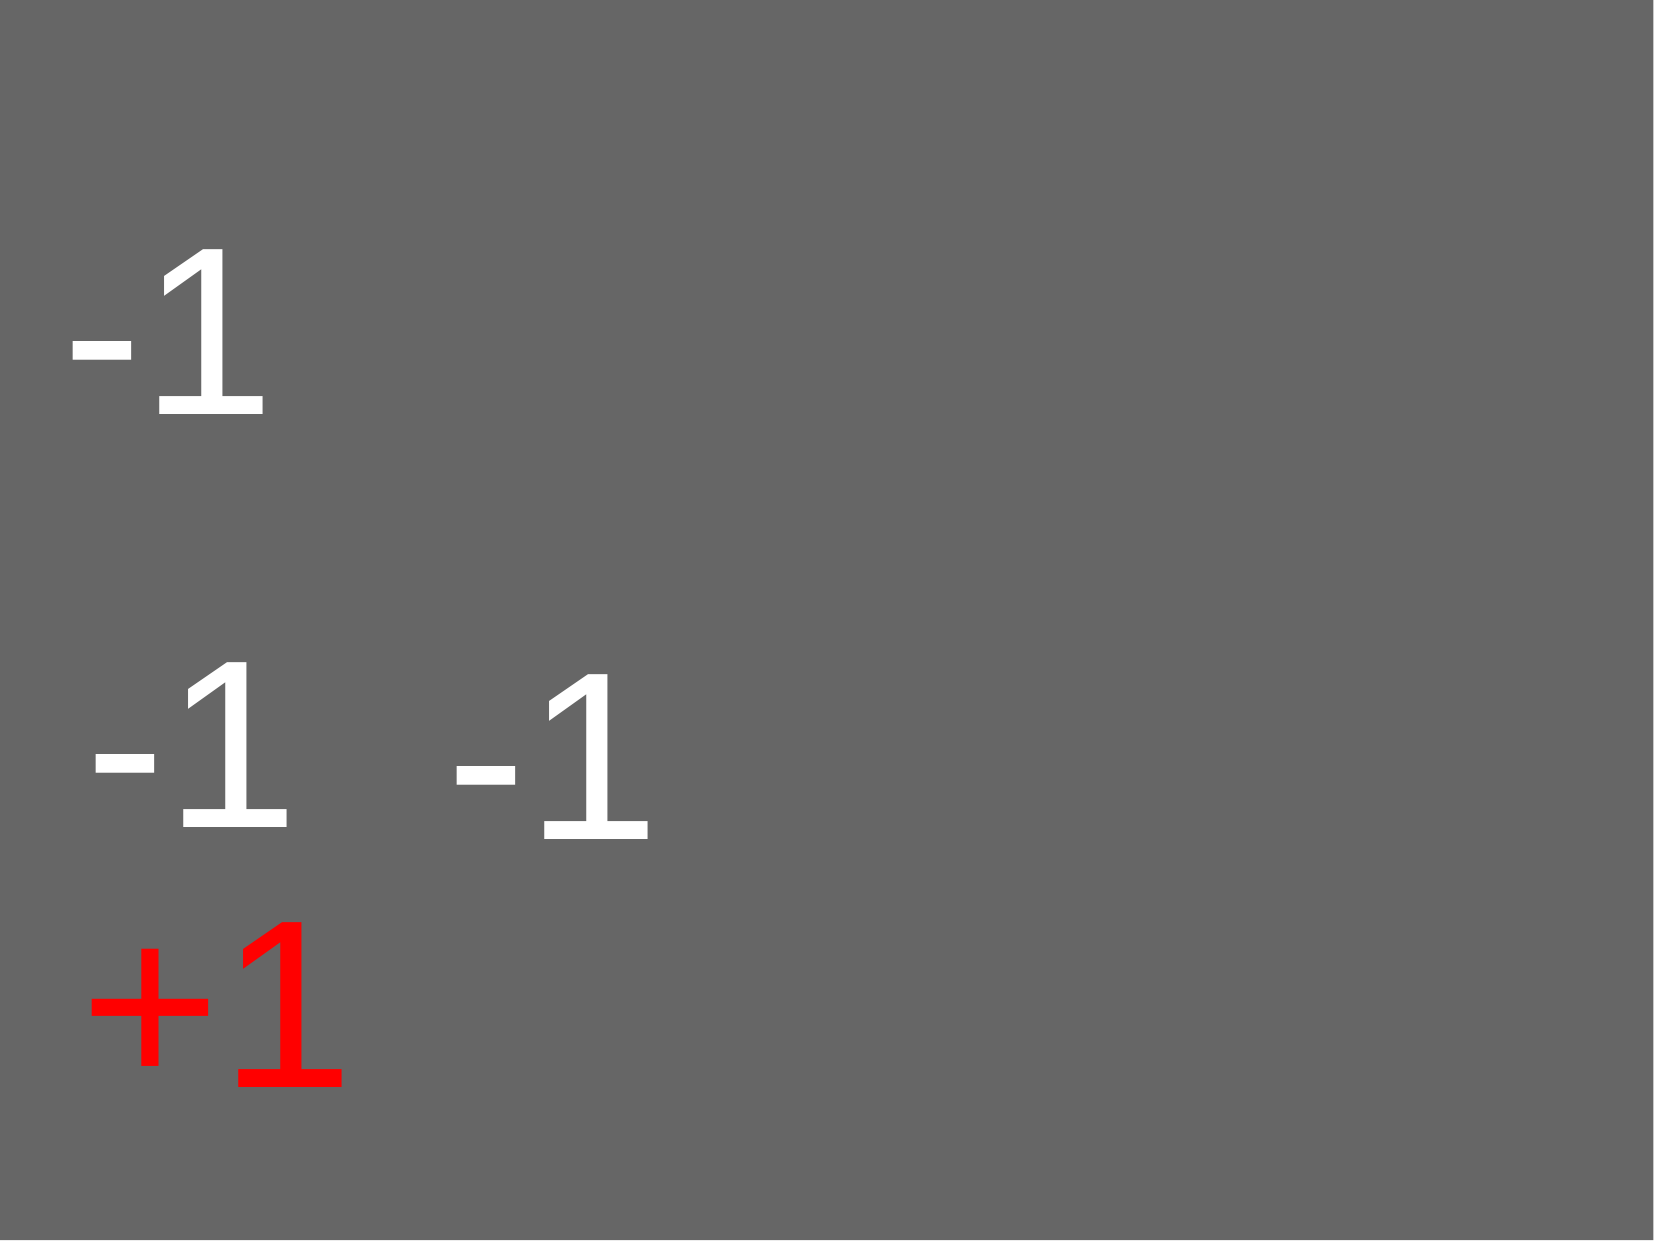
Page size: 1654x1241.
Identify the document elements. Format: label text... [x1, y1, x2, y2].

text_box +1 [65, 863, 402, 1146]
text_box -1 [432, 615, 768, 898]
text_box -1 [70, 603, 407, 886]
text_box [0, 0, 1654, 1241]
text_box -1 [47, 190, 383, 473]
